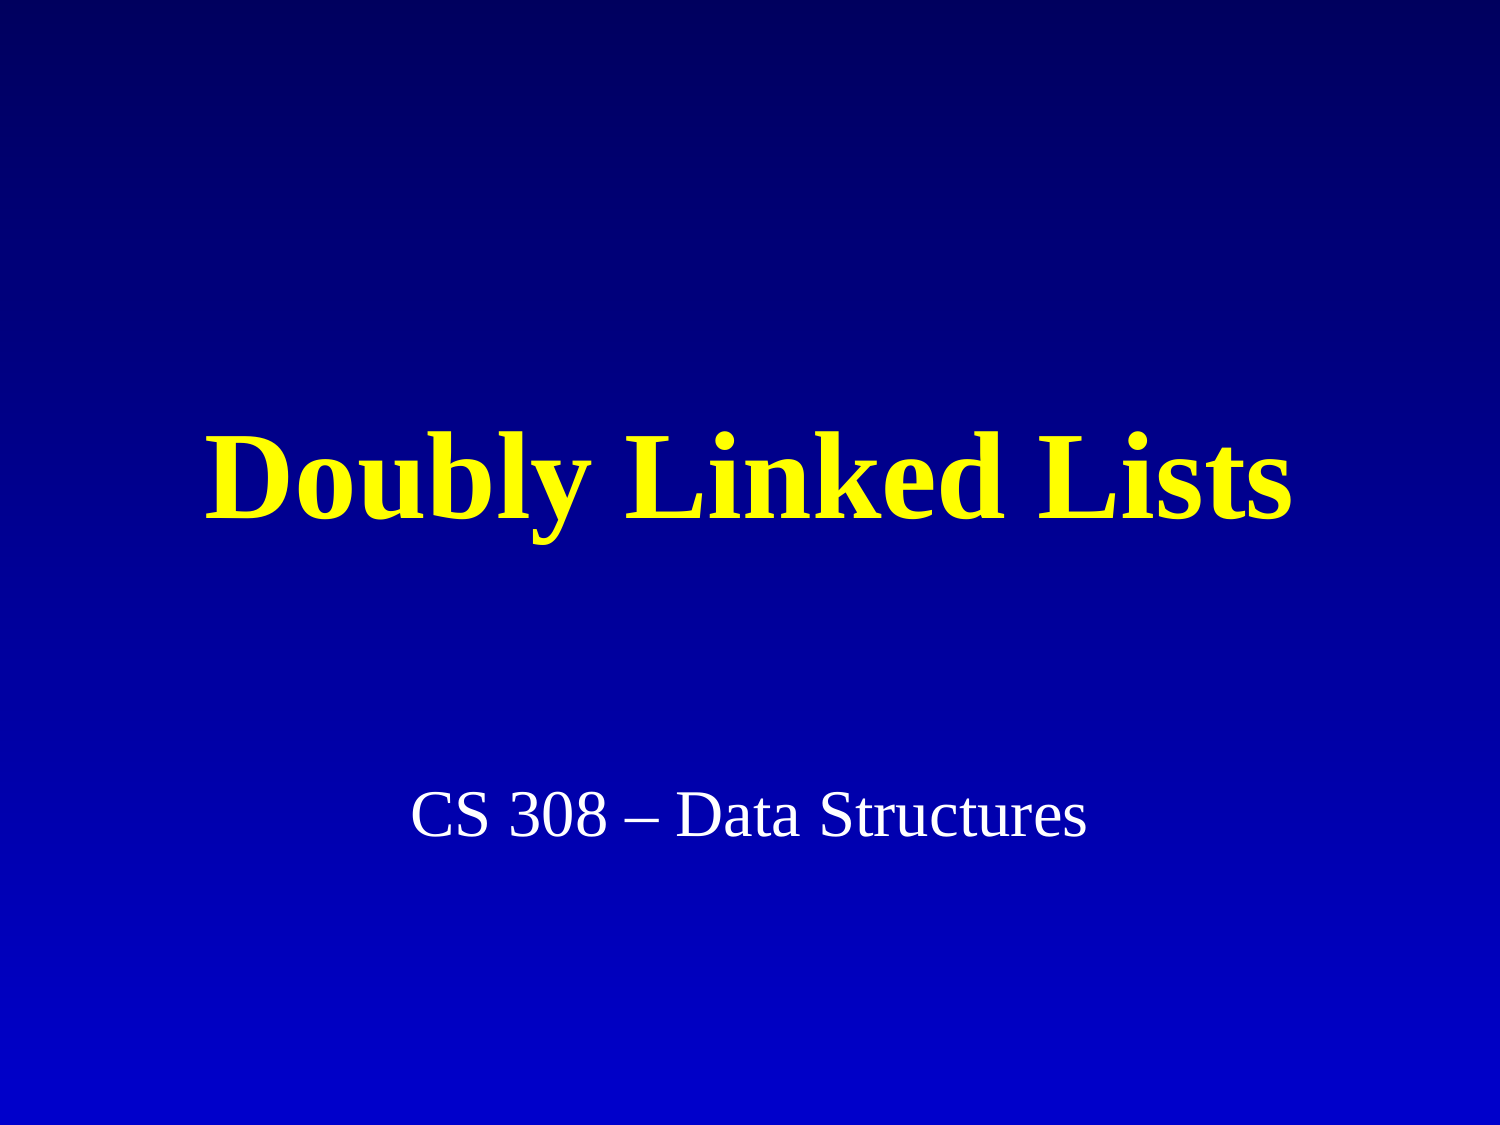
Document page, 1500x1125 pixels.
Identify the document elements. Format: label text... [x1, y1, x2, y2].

subtitle CS 308 – Data Structures [225, 762, 1276, 925]
title Doubly Linked Lists [112, 374, 1388, 563]
